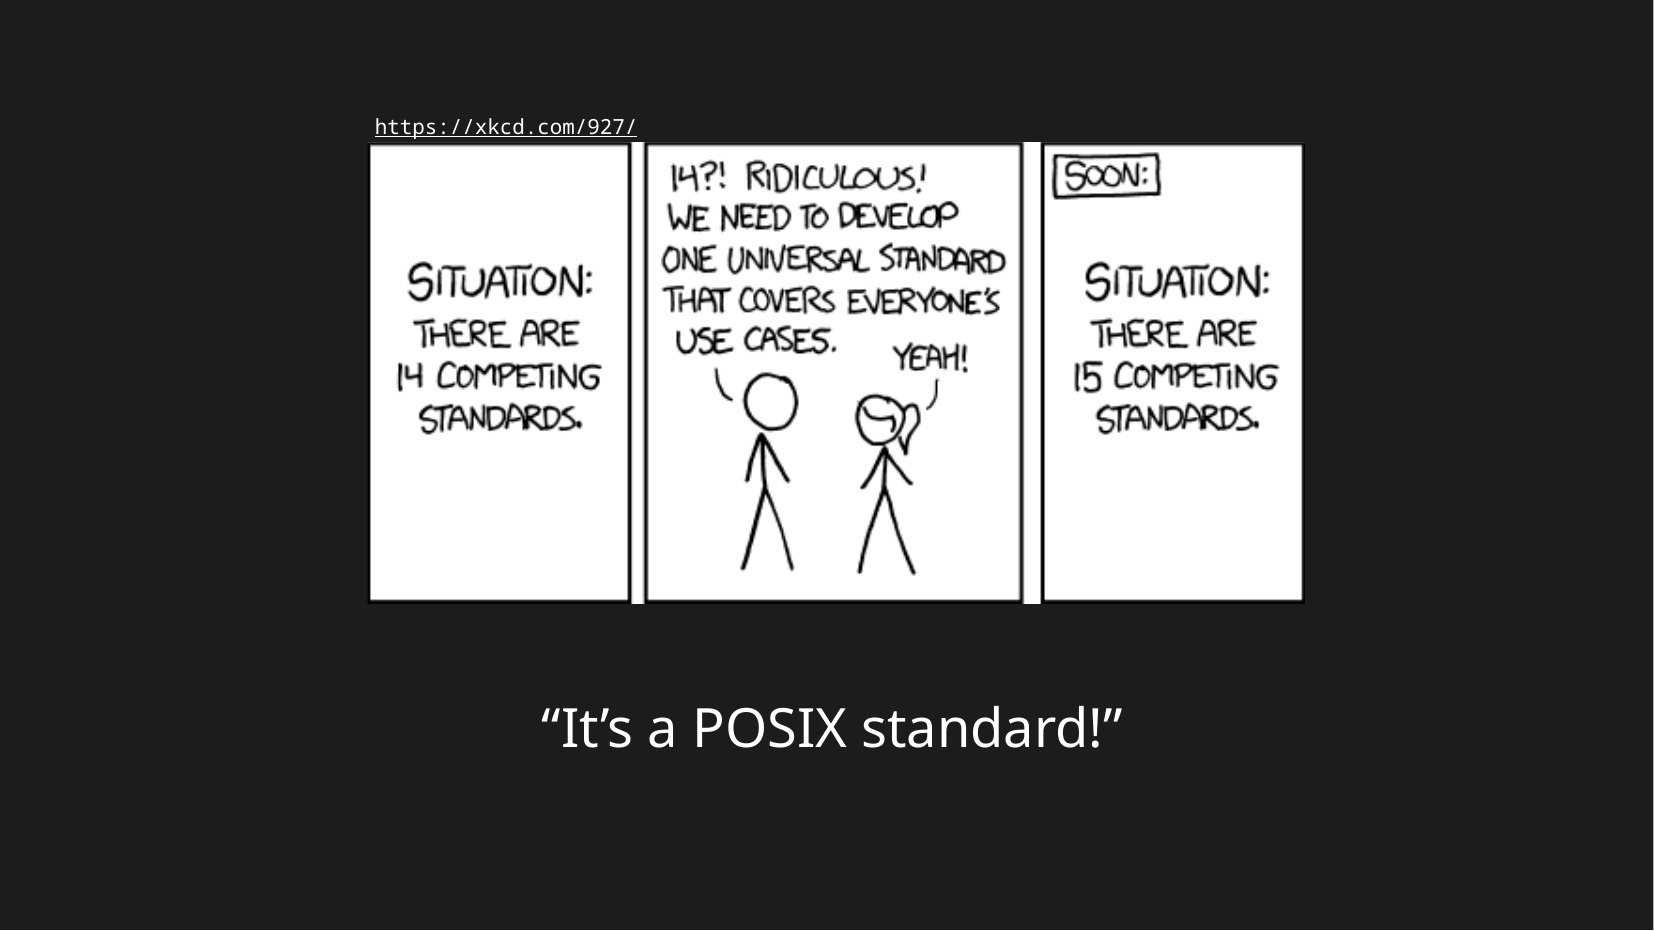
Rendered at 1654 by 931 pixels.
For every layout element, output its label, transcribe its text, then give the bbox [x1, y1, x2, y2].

text_box https://xkcd.com/927/ [360, 104, 653, 145]
picture [367, 142, 1306, 604]
text_box “It’s a POSIX standard!” [360, 681, 1306, 762]
